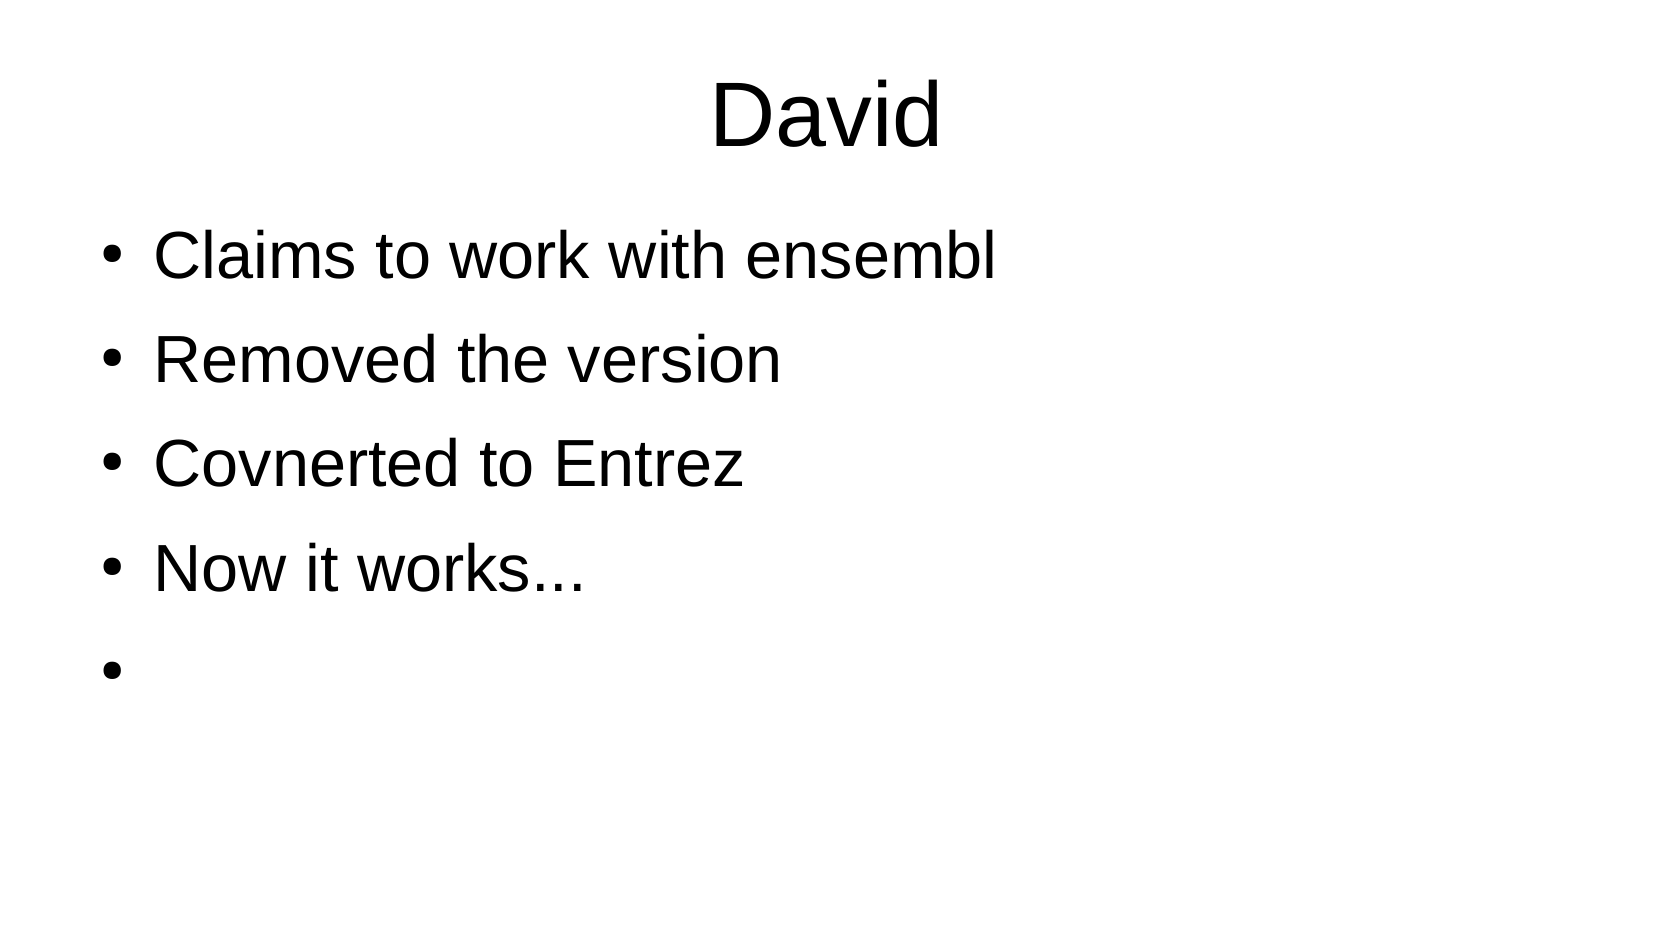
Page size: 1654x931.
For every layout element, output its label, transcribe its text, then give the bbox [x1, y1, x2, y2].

list Claims to work with ensembl Removed the version Covnerted to Entrez Now it works... [82, 217, 1571, 758]
title David [82, 37, 1571, 193]
